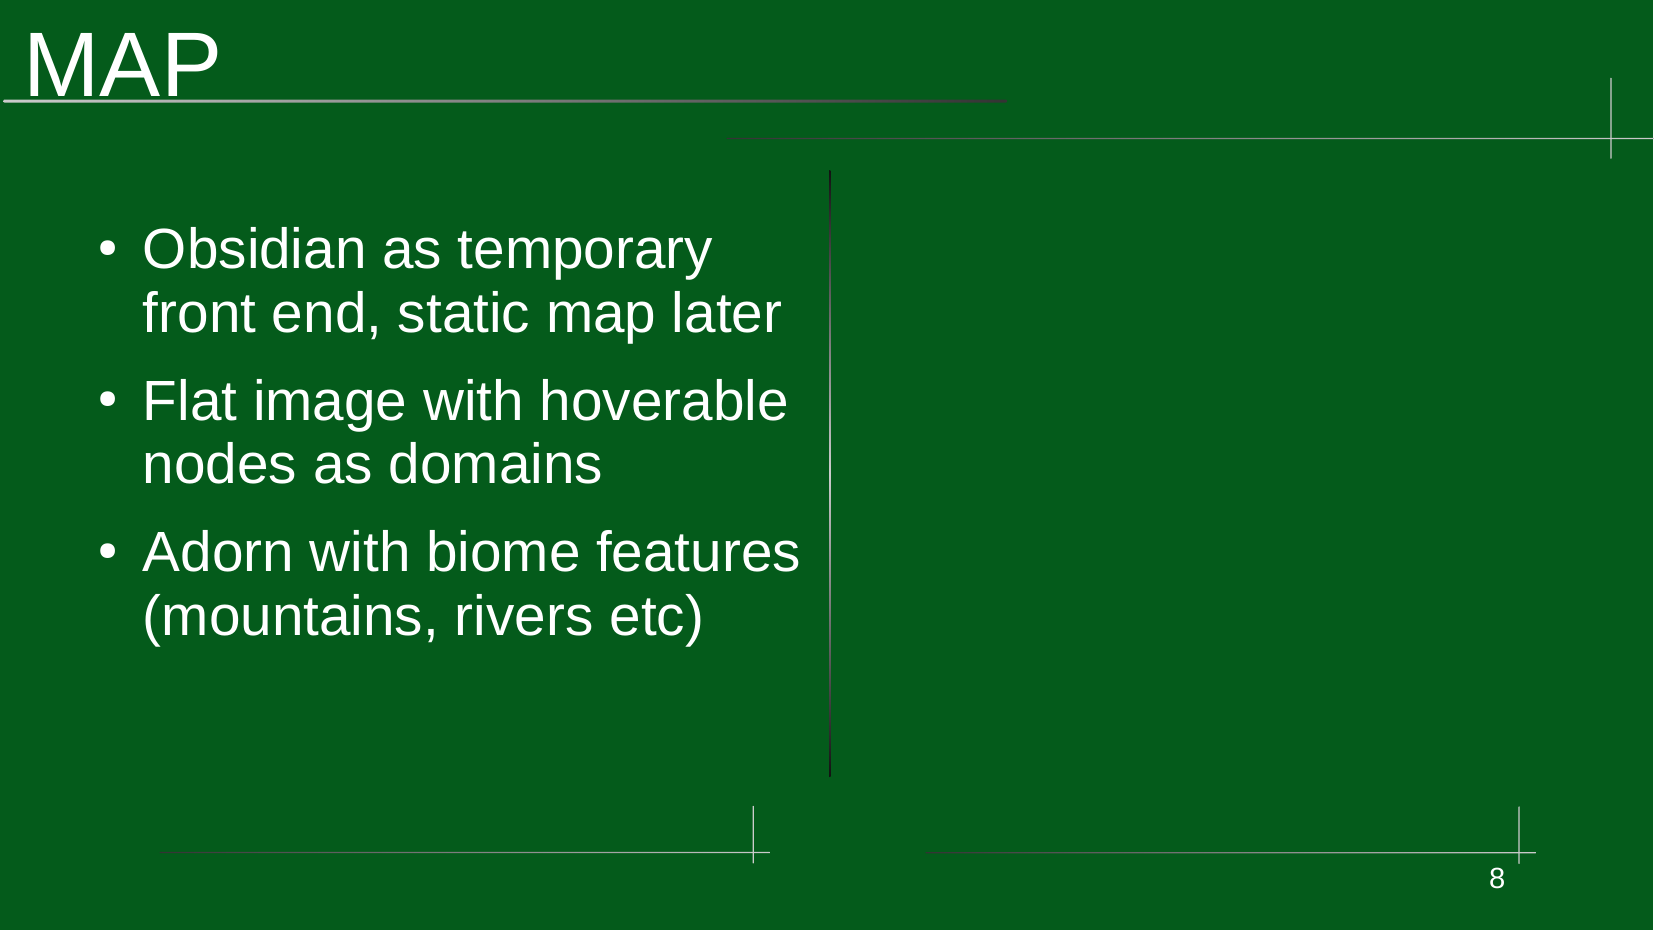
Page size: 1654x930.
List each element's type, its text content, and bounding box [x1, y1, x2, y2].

title MAP [23, 11, 1588, 119]
list Obsidian as temporary front end, static map later Flat image with hoverable nodes as domains Adorn with biome features (mountains, rivers etc) [82, 217, 809, 757]
